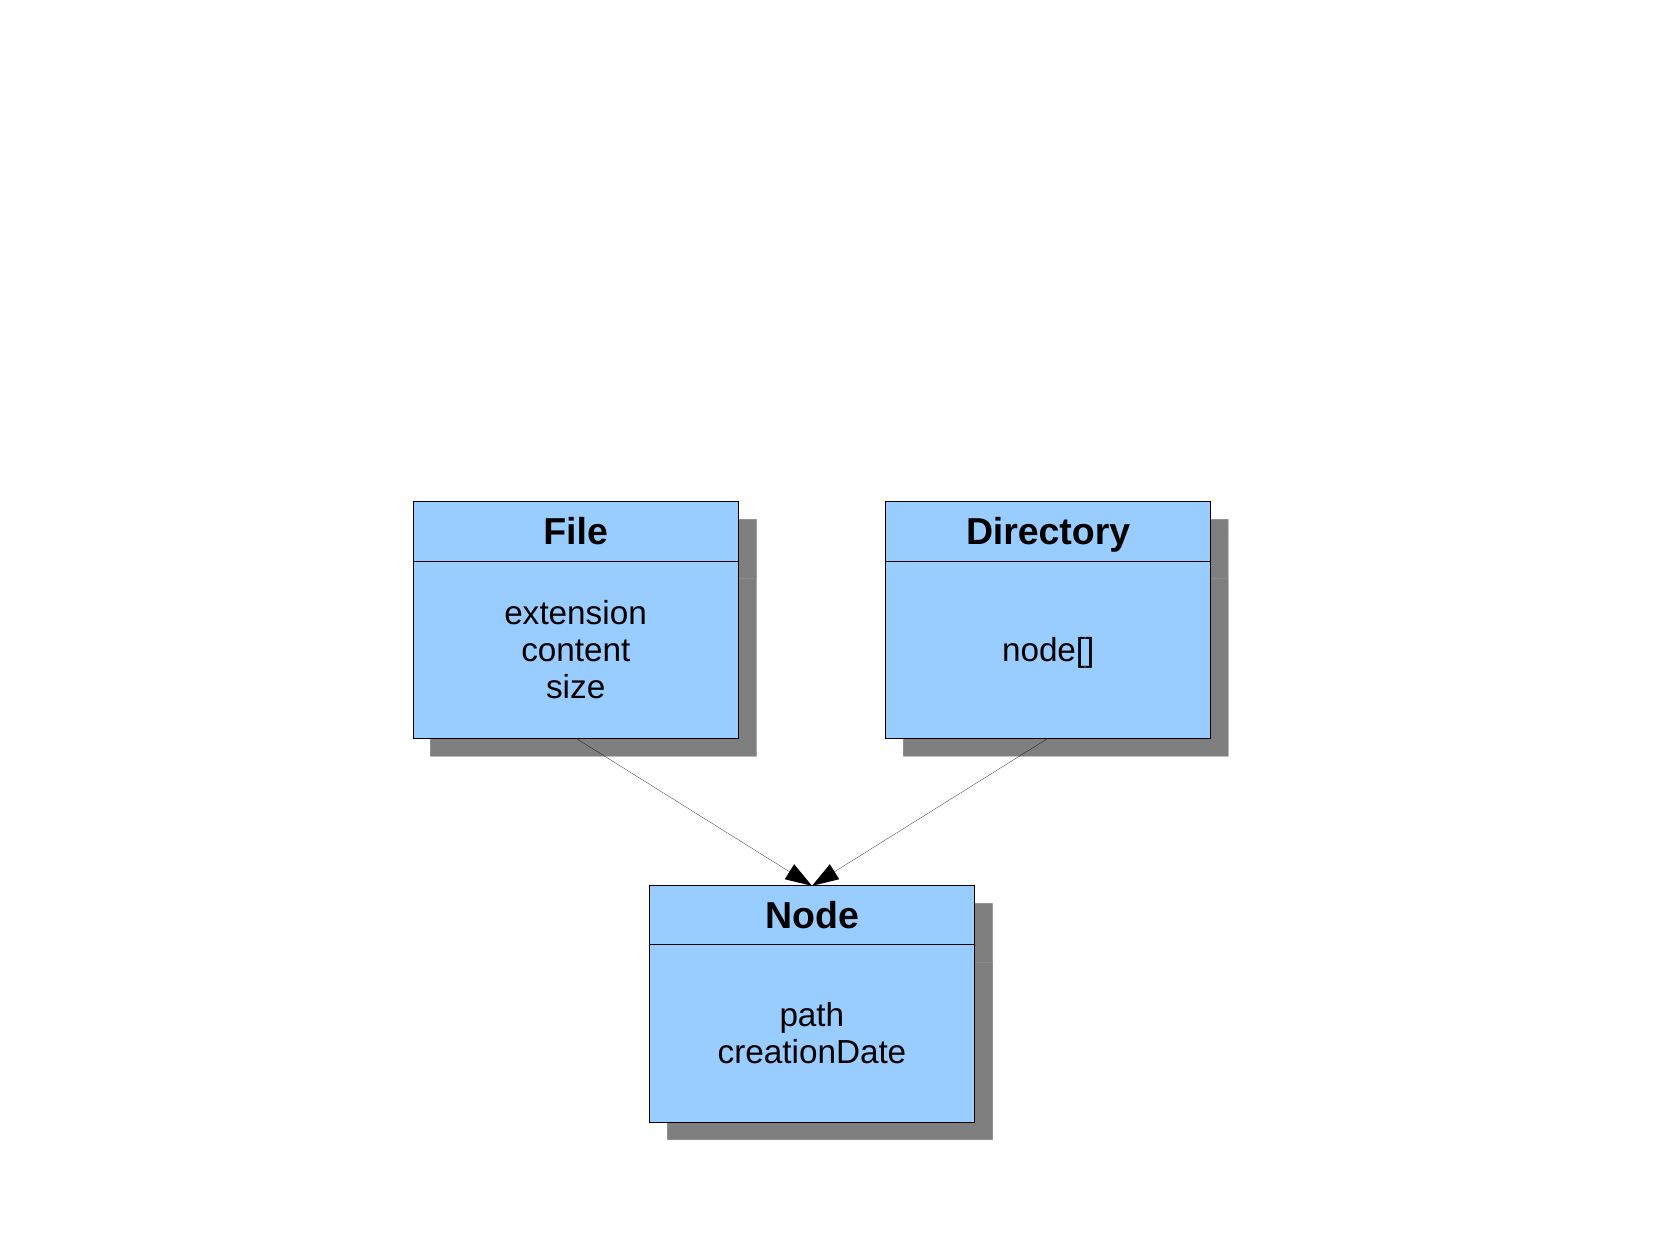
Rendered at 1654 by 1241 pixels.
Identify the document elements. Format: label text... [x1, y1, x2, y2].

text_box Node [649, 885, 975, 944]
text_box node[] [885, 561, 1211, 739]
text_box path creationDate [649, 944, 975, 1123]
text_box File [413, 501, 739, 561]
text_box extension content size [413, 561, 739, 739]
text_box Directory [885, 501, 1211, 561]
